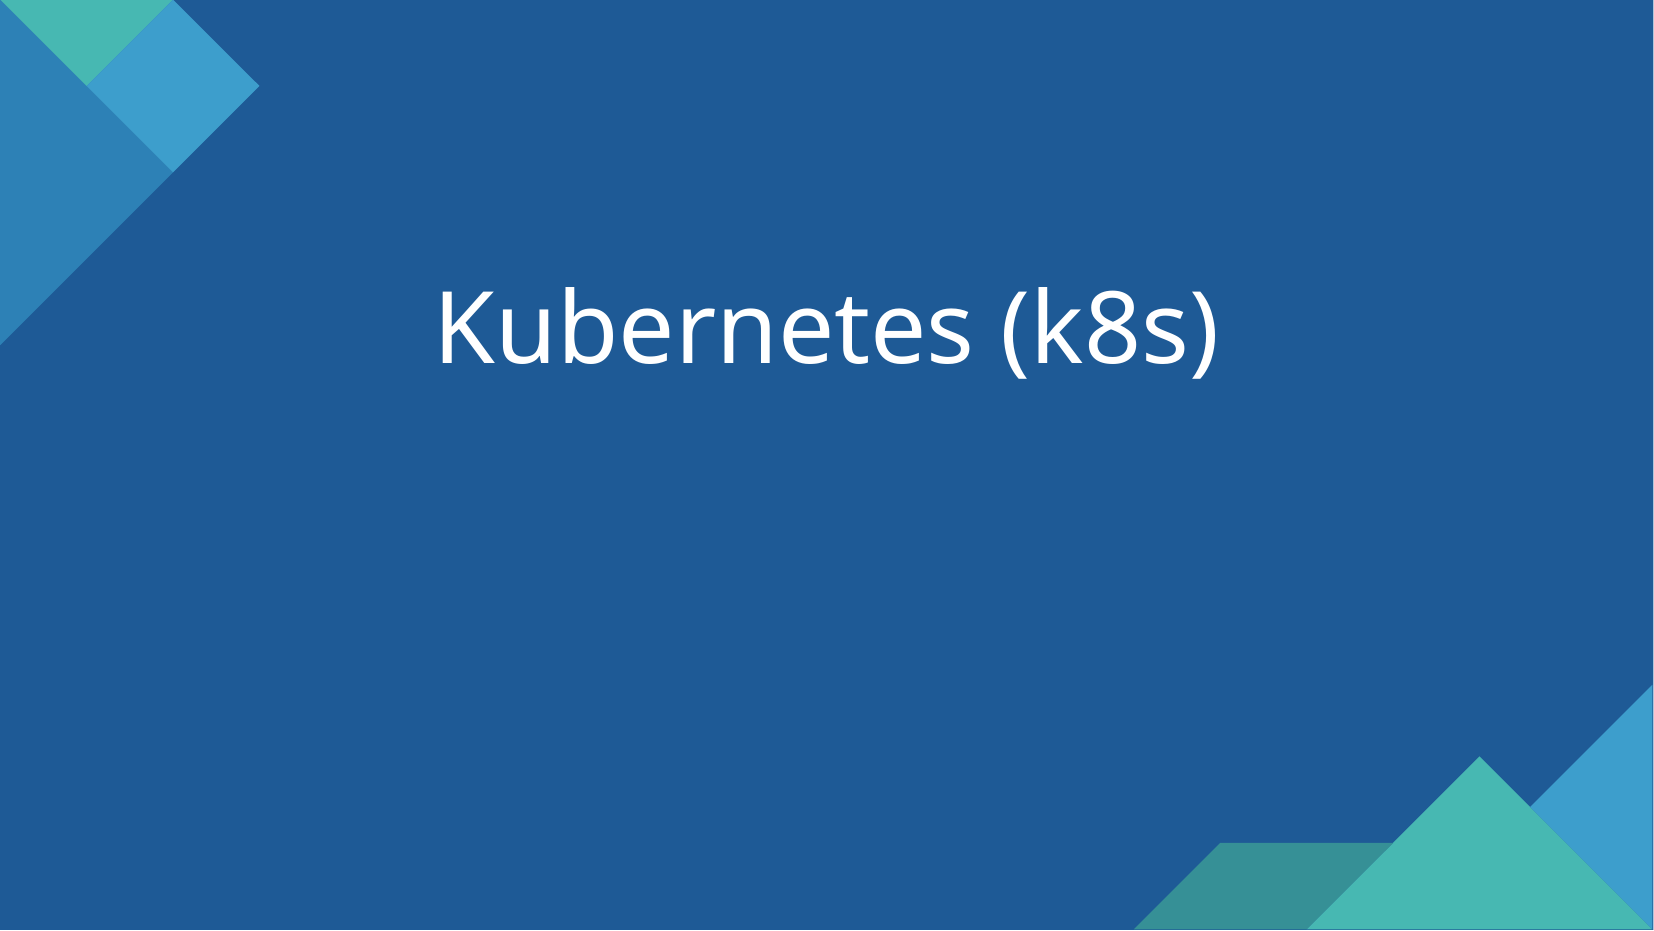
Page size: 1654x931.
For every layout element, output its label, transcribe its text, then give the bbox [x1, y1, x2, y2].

title Kubernetes (k8s) [59, 59, 1595, 591]
